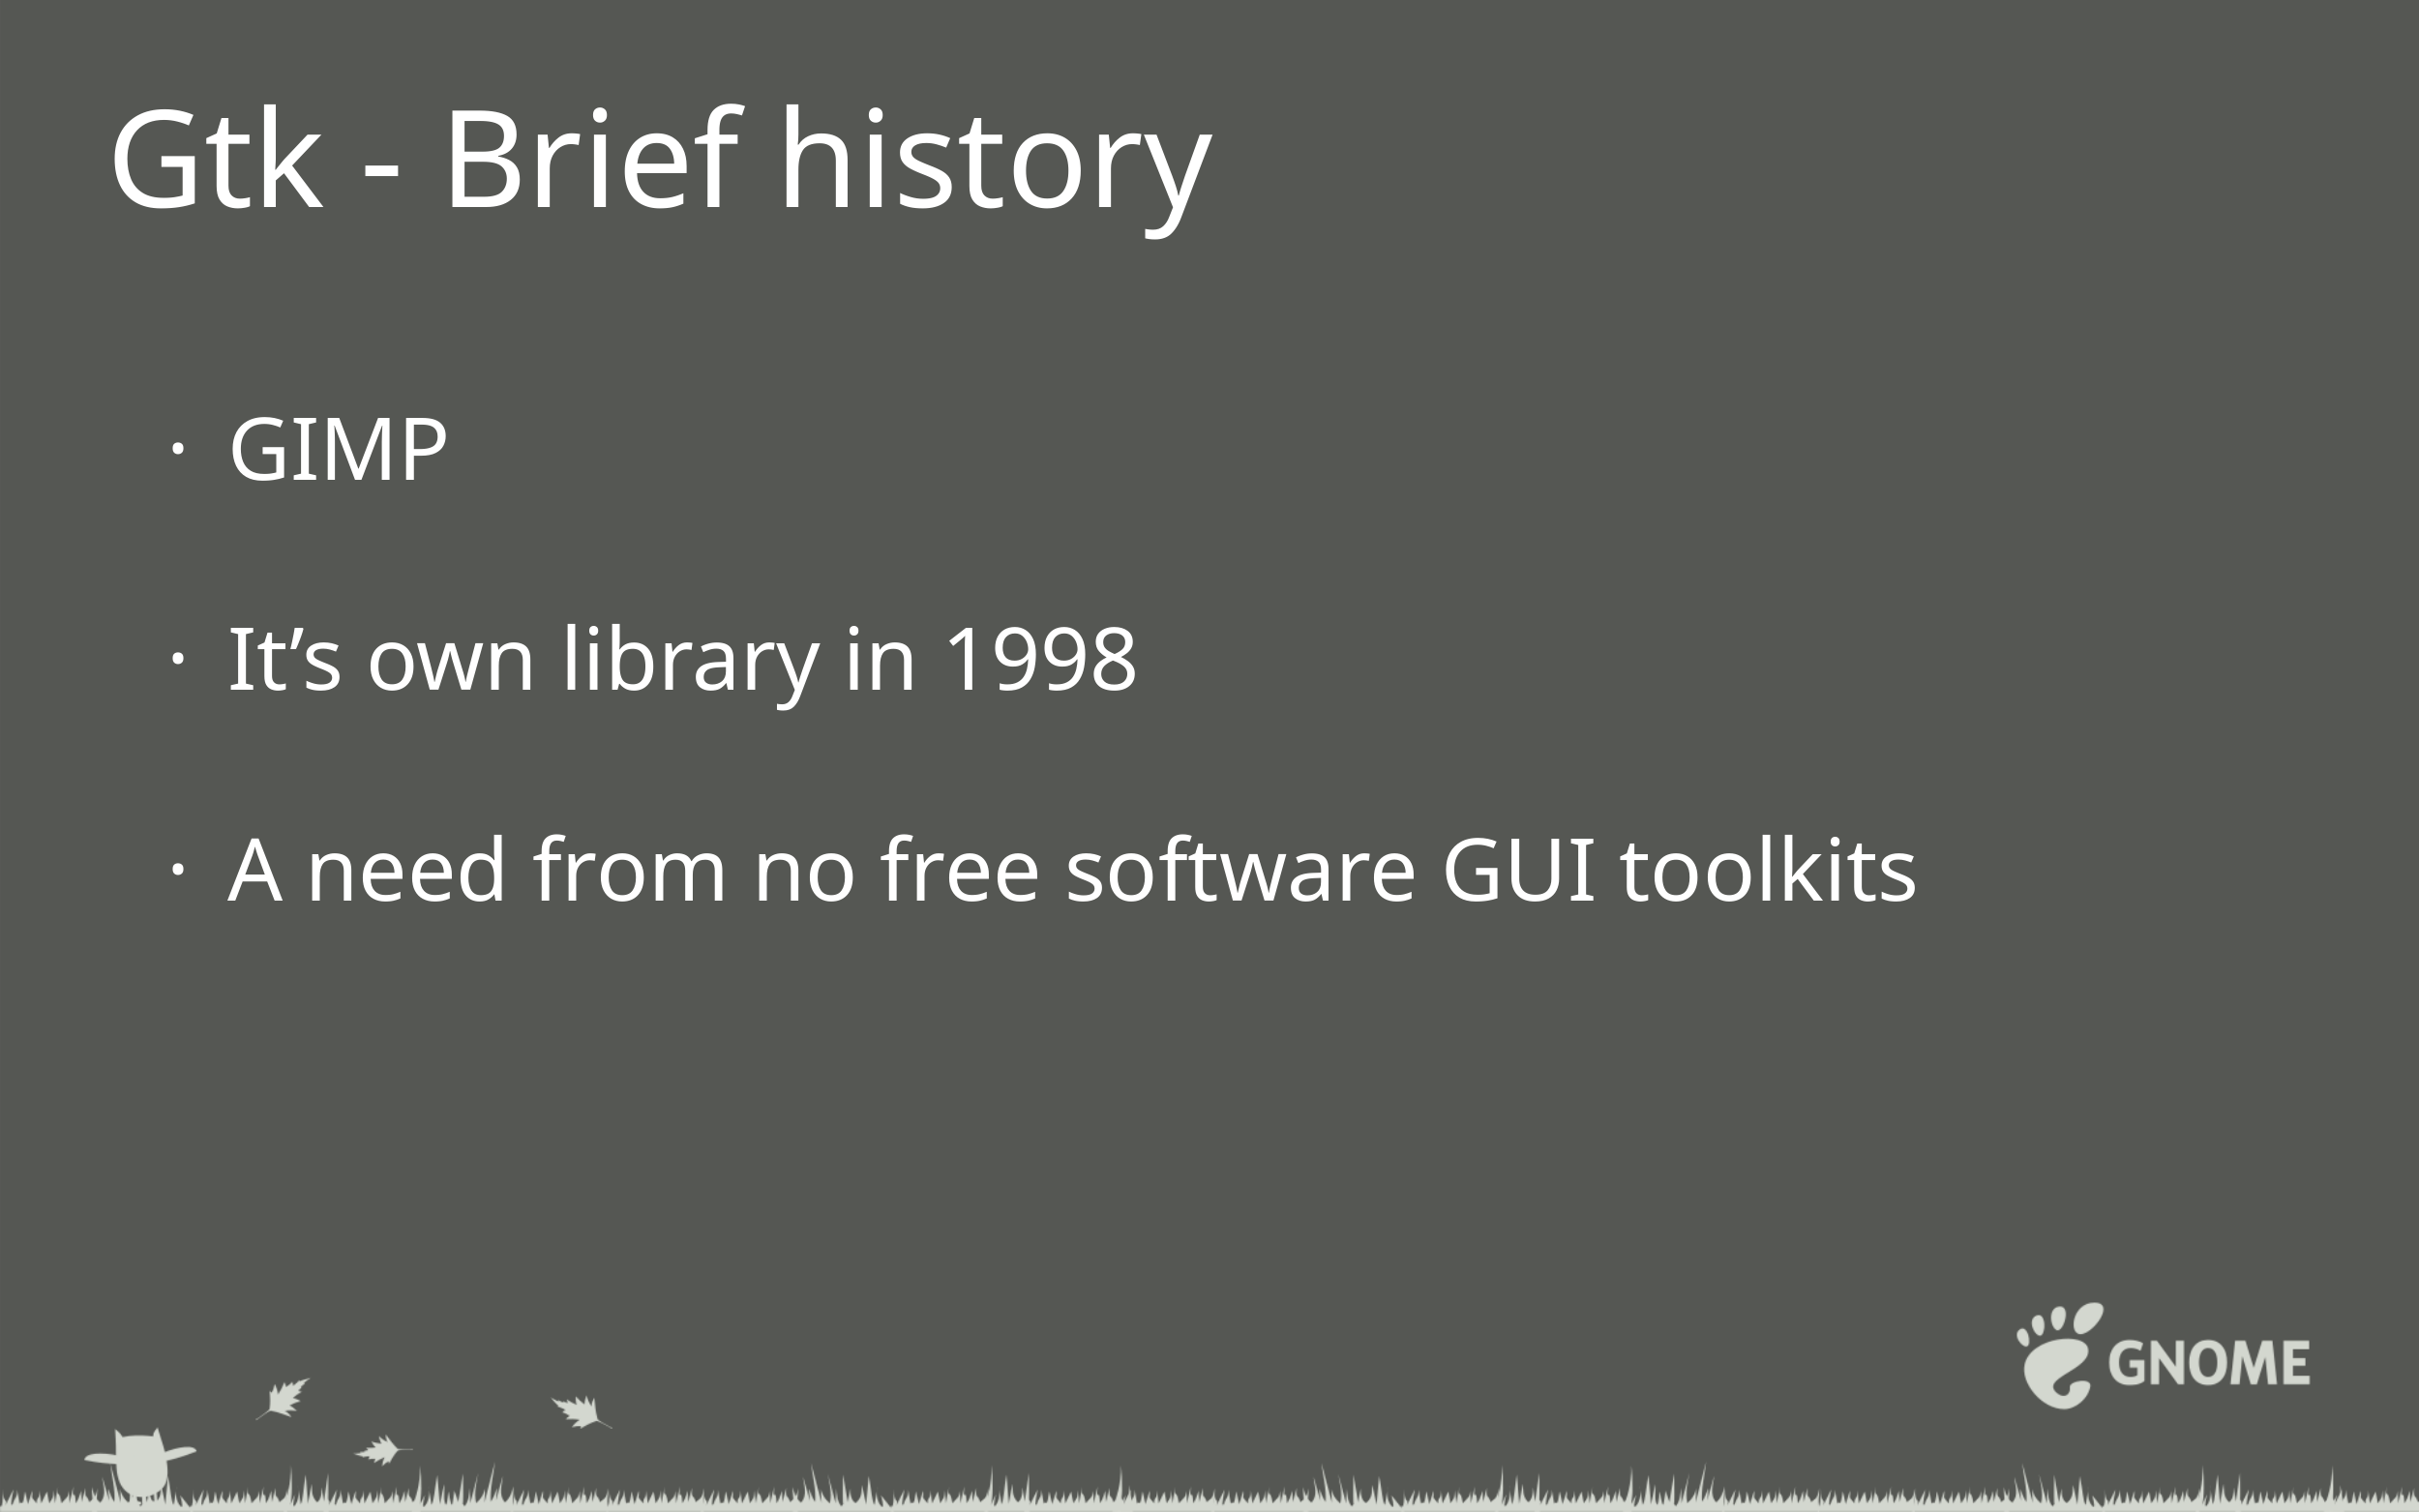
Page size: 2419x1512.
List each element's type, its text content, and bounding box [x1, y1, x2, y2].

list GIMP It’s own library in 1998 A need from no free software GUI toolkits [82, 316, 2337, 1226]
title Gtk - Brief history [82, 48, 2337, 217]
picture [0, 0, 2419, 1512]
